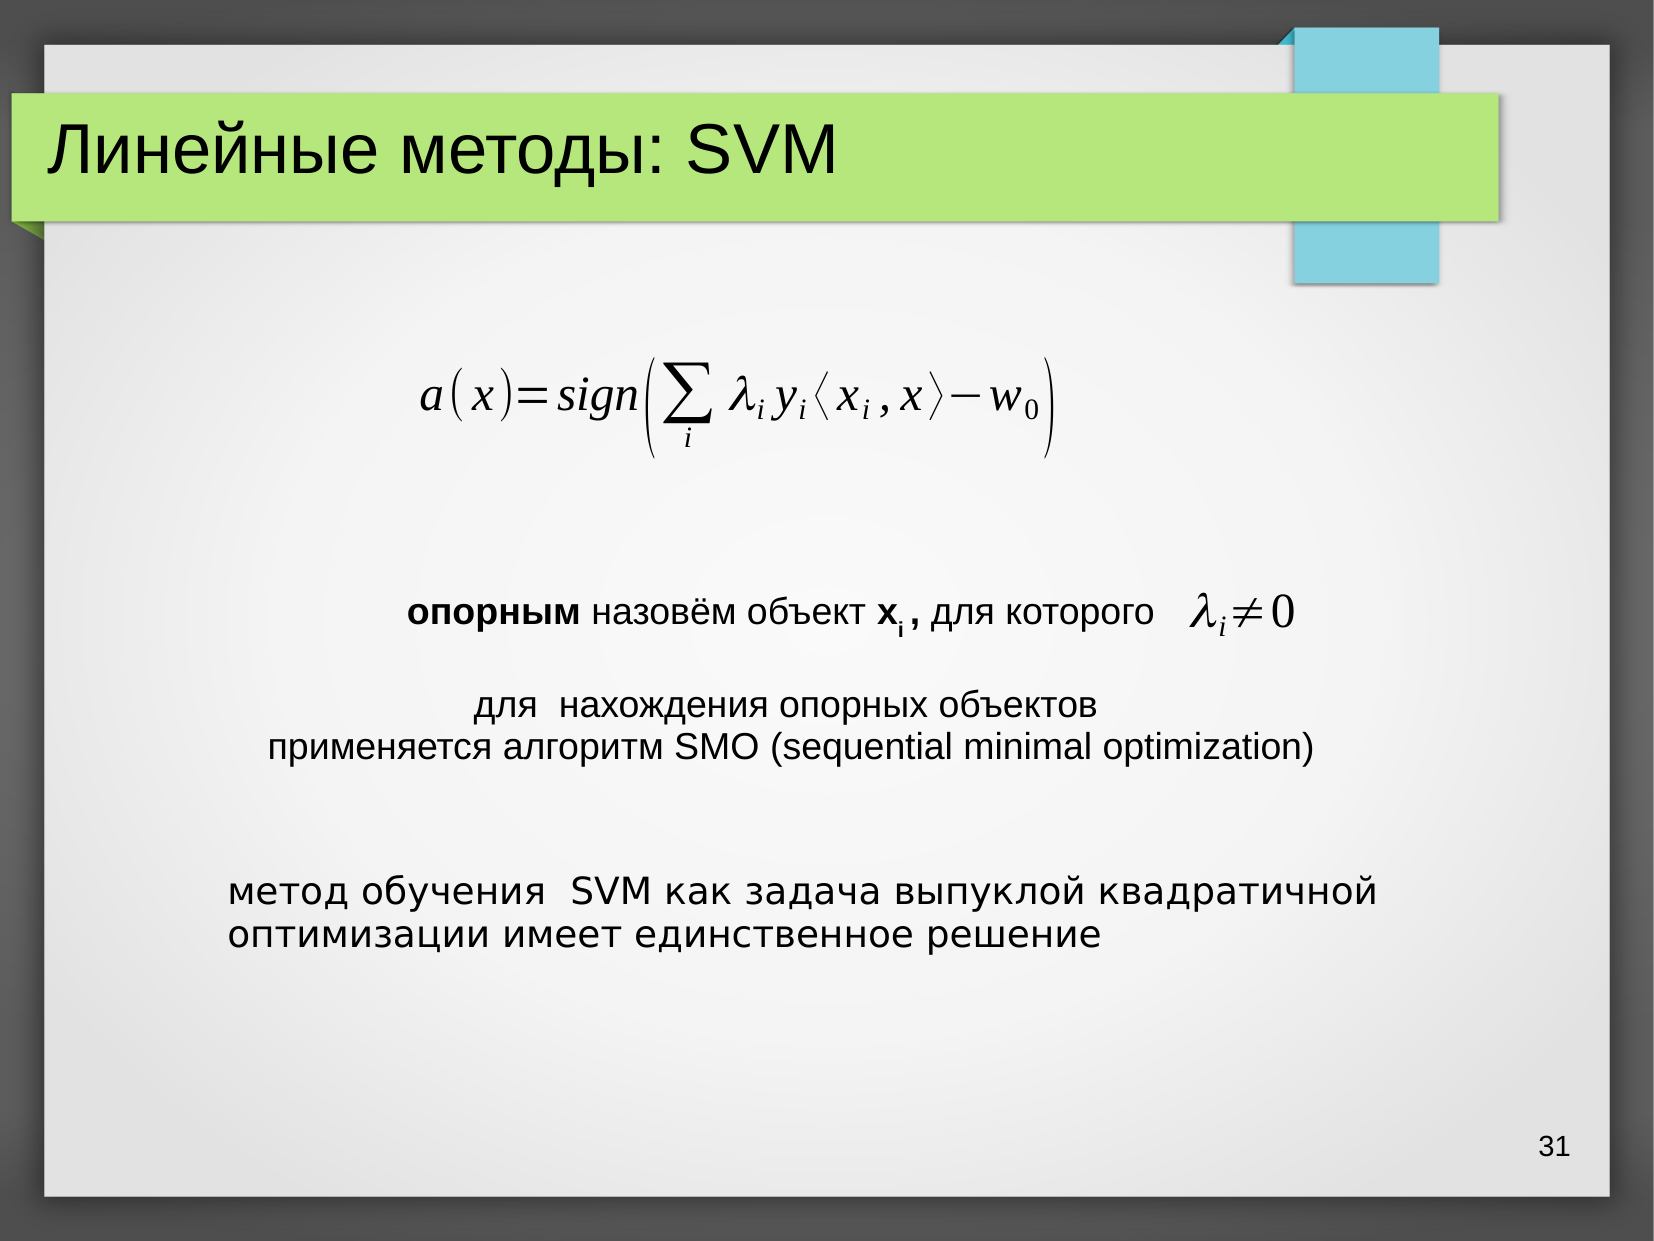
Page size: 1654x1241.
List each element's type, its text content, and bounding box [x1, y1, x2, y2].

title Линейные методы: SVM [47, 109, 1501, 189]
chart [1181, 590, 1302, 647]
chart [411, 354, 1063, 462]
text_box опорным назовём объект xi , для которого для нахождения опорных объектов применяется алгоритм SMO (sequential minimal optimization) [129, 566, 1453, 792]
text_box метод обучения SVM как задача выпуклой квадратичной оптимизации имеет единственное решение [212, 862, 1406, 1052]
picture [0, 0, 1654, 1241]
